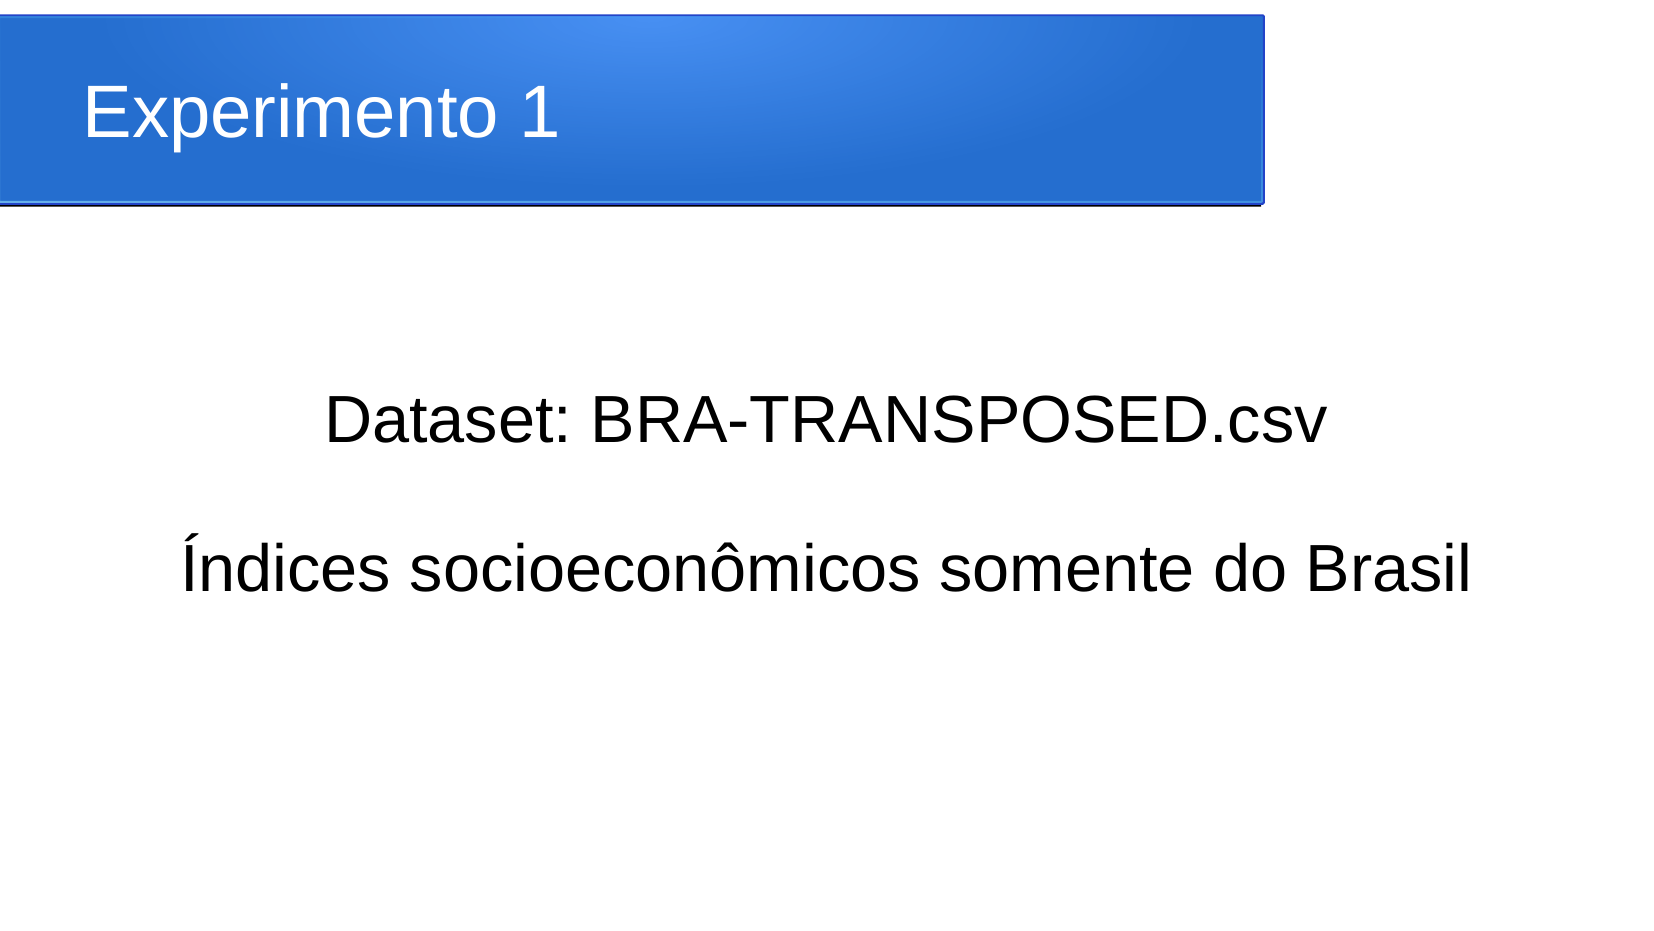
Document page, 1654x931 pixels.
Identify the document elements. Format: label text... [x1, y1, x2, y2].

title Experimento 1 [82, 35, 1235, 189]
subtitle Dataset: BRA-TRANSPOSED.csv Índices socioeconômicos somente do Brasil [82, 224, 1571, 764]
